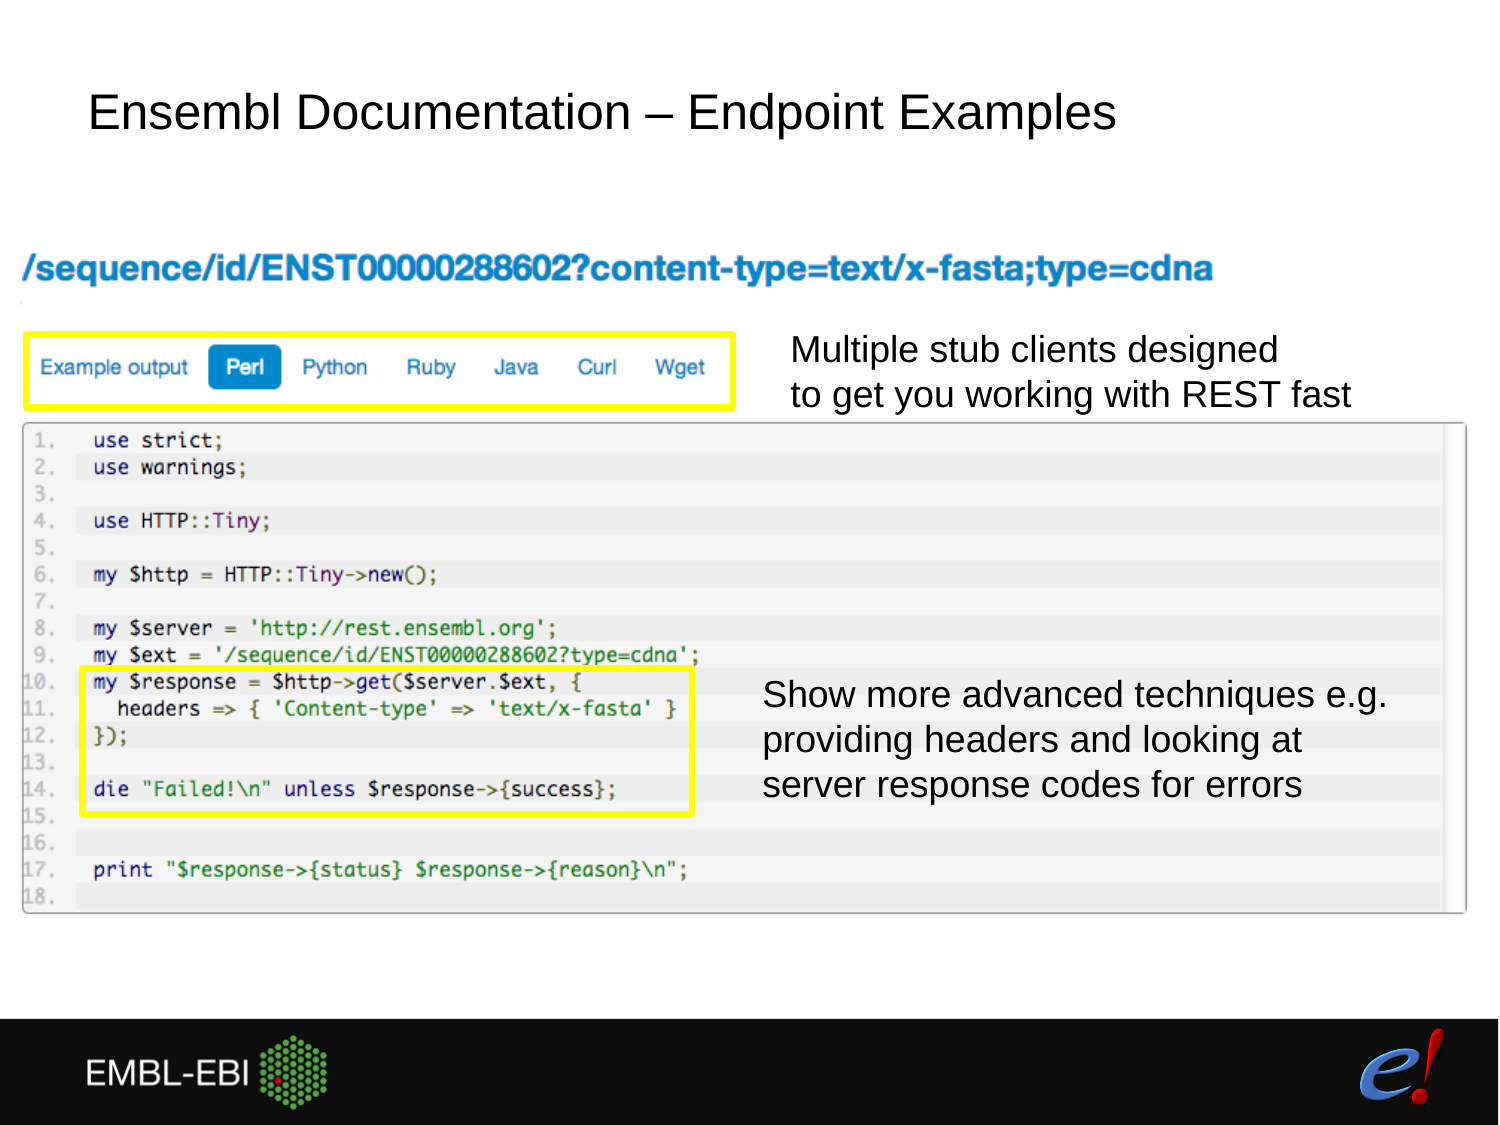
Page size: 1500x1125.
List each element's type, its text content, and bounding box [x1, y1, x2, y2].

title Ensembl Documentation – Endpoint Examples [87, 50, 1425, 175]
text_box Show more advanced techniques e.g. providing headers and looking at server response codes for errors [747, 662, 1414, 813]
picture [87, 1035, 327, 1110]
picture [0, 230, 1500, 950]
text_box Multiple stub clients designed to get you working with REST fast [775, 317, 1367, 423]
picture [1357, 1026, 1448, 1112]
